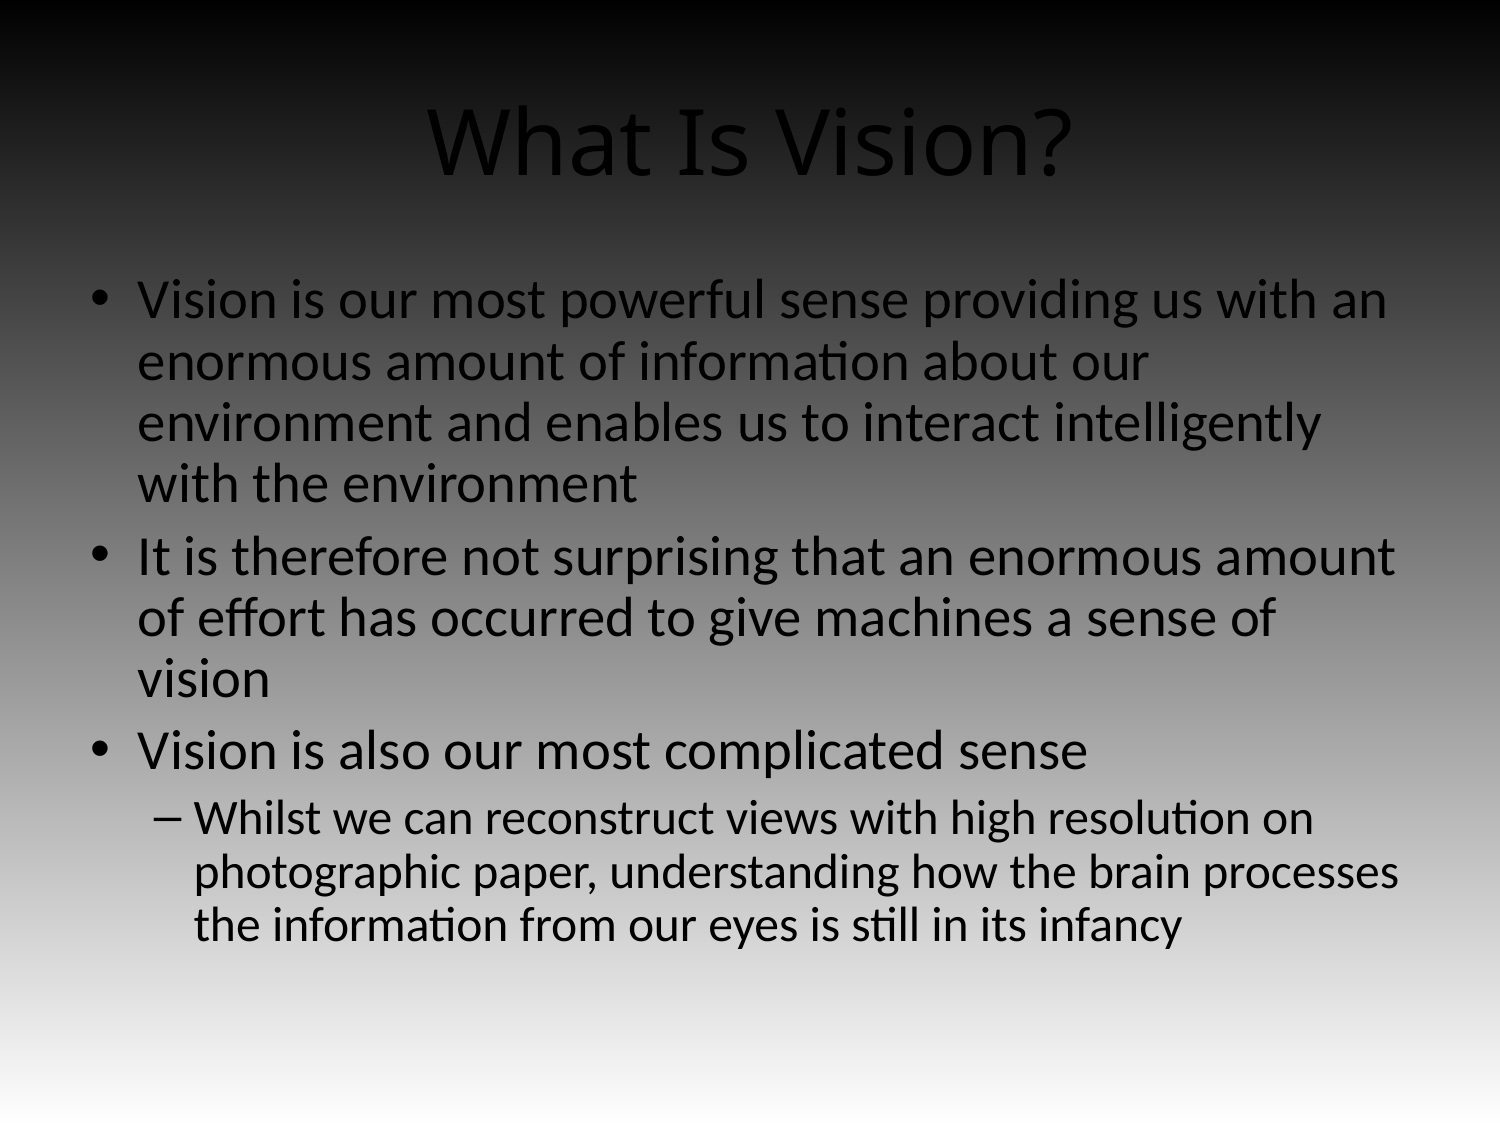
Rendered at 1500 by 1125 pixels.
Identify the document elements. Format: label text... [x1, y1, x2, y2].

list Vision is our most powerful sense providing us with an enormous amount of information about our environment and enables us to interact intelligently with the environment It is therefore not surprising that an enormous amount of effort has occurred to give machines a sense of vision Vision is also our most complicated sense Whilst we can reconstruct views with high resolution on photographic paper, understanding how the brain processes the information from our eyes is still in its infancy [75, 262, 1425, 1005]
title What Is Vision? [75, 45, 1425, 233]
